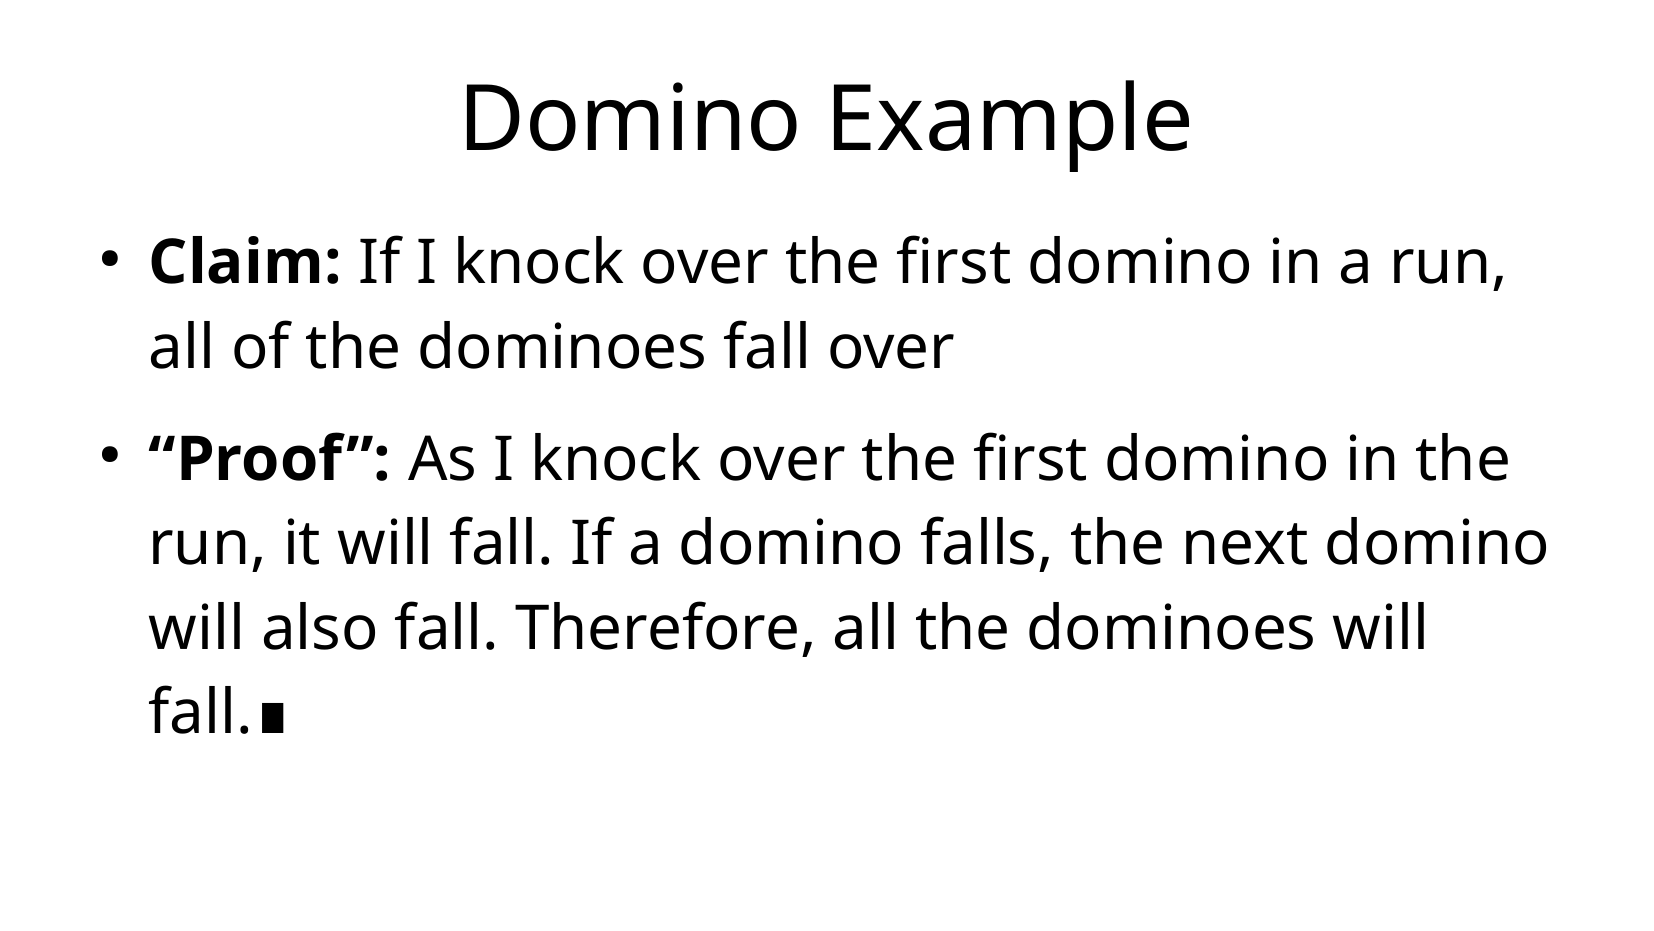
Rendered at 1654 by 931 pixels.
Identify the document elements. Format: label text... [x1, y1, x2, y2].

list Claim: If I knock over the first domino in a run, all of the dominoes fall over “Proof”: As I knock over the first domino in the run, it will fall. If a domino falls, the next domino will also fall. Therefore, all the dominoes will fall.∎ [82, 217, 1571, 758]
title Domino Example [82, 37, 1571, 193]
